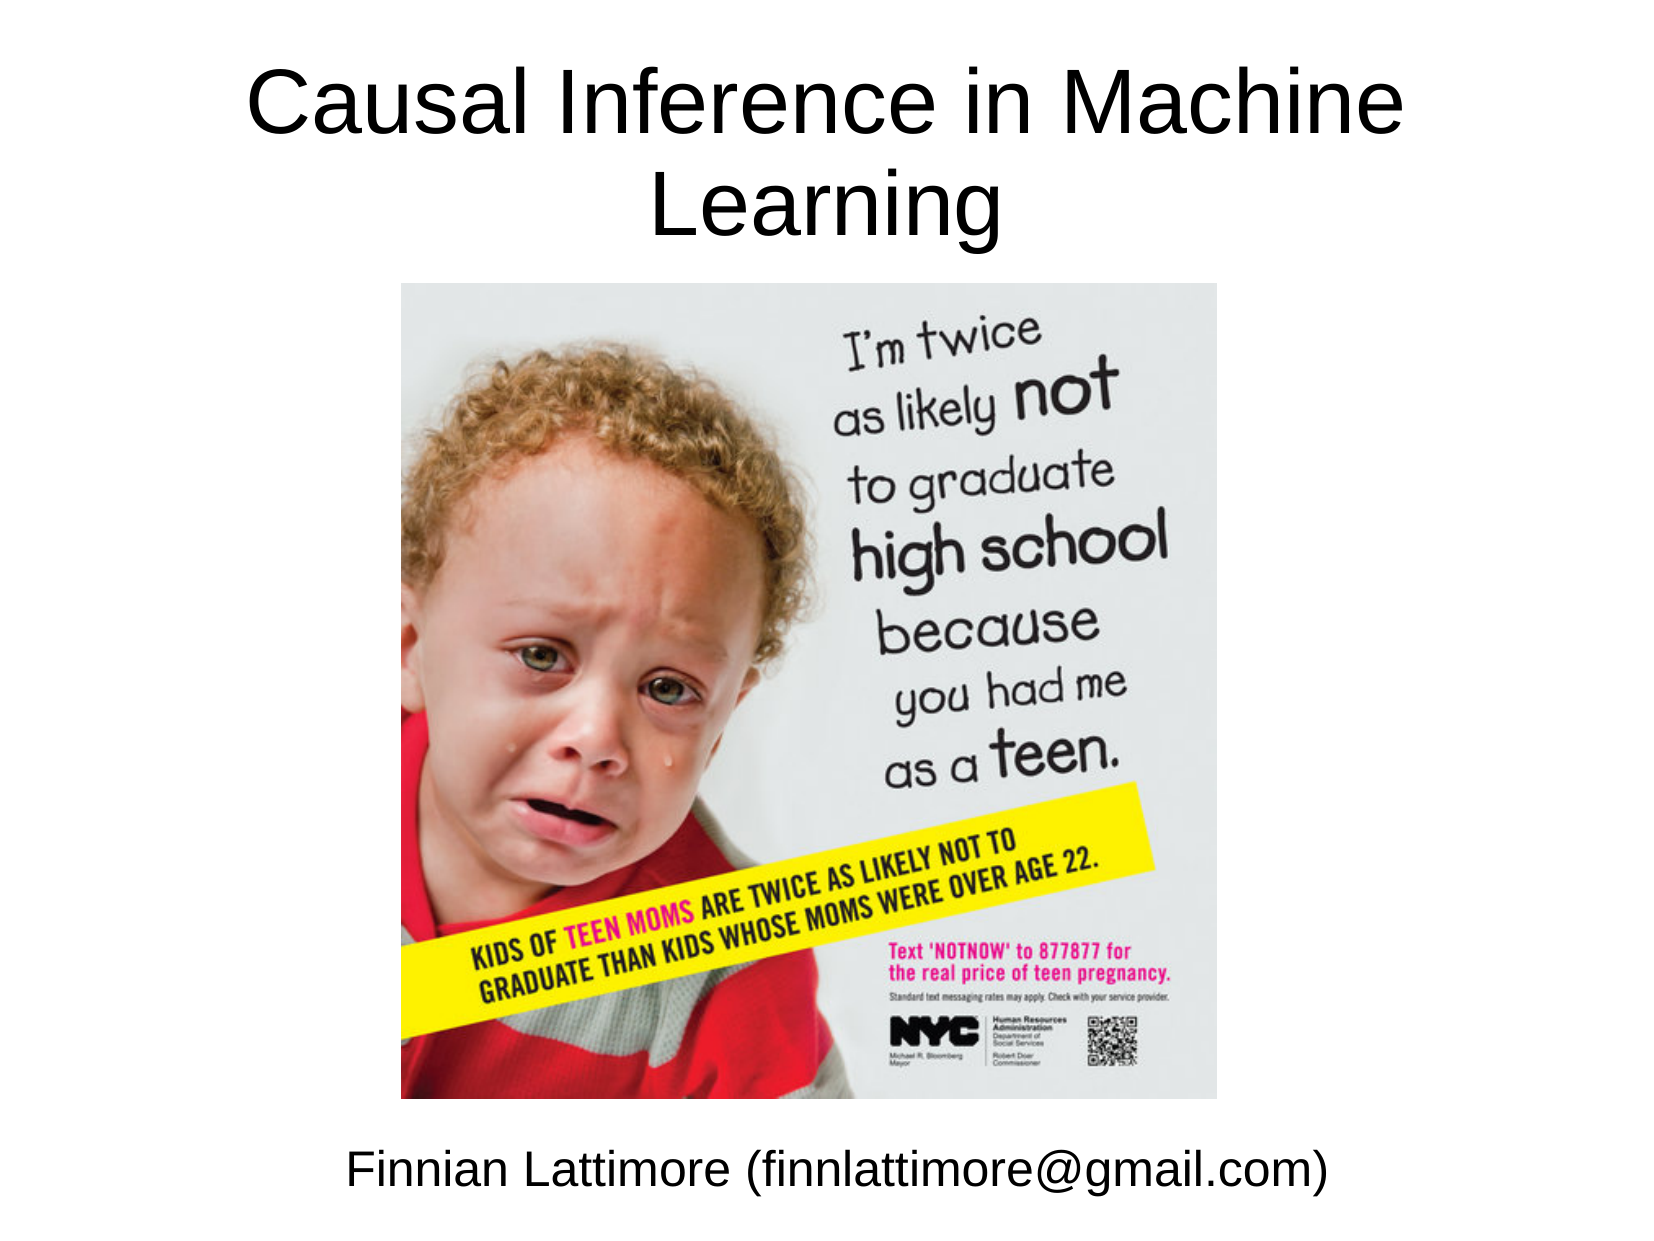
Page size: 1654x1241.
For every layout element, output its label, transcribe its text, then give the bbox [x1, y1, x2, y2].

text_box Finnian Lattimore (finnlattimore@gmail.com) [330, 1133, 1406, 1205]
picture [401, 283, 1217, 1099]
title Causal Inference in Machine Learning [82, 49, 1571, 257]
